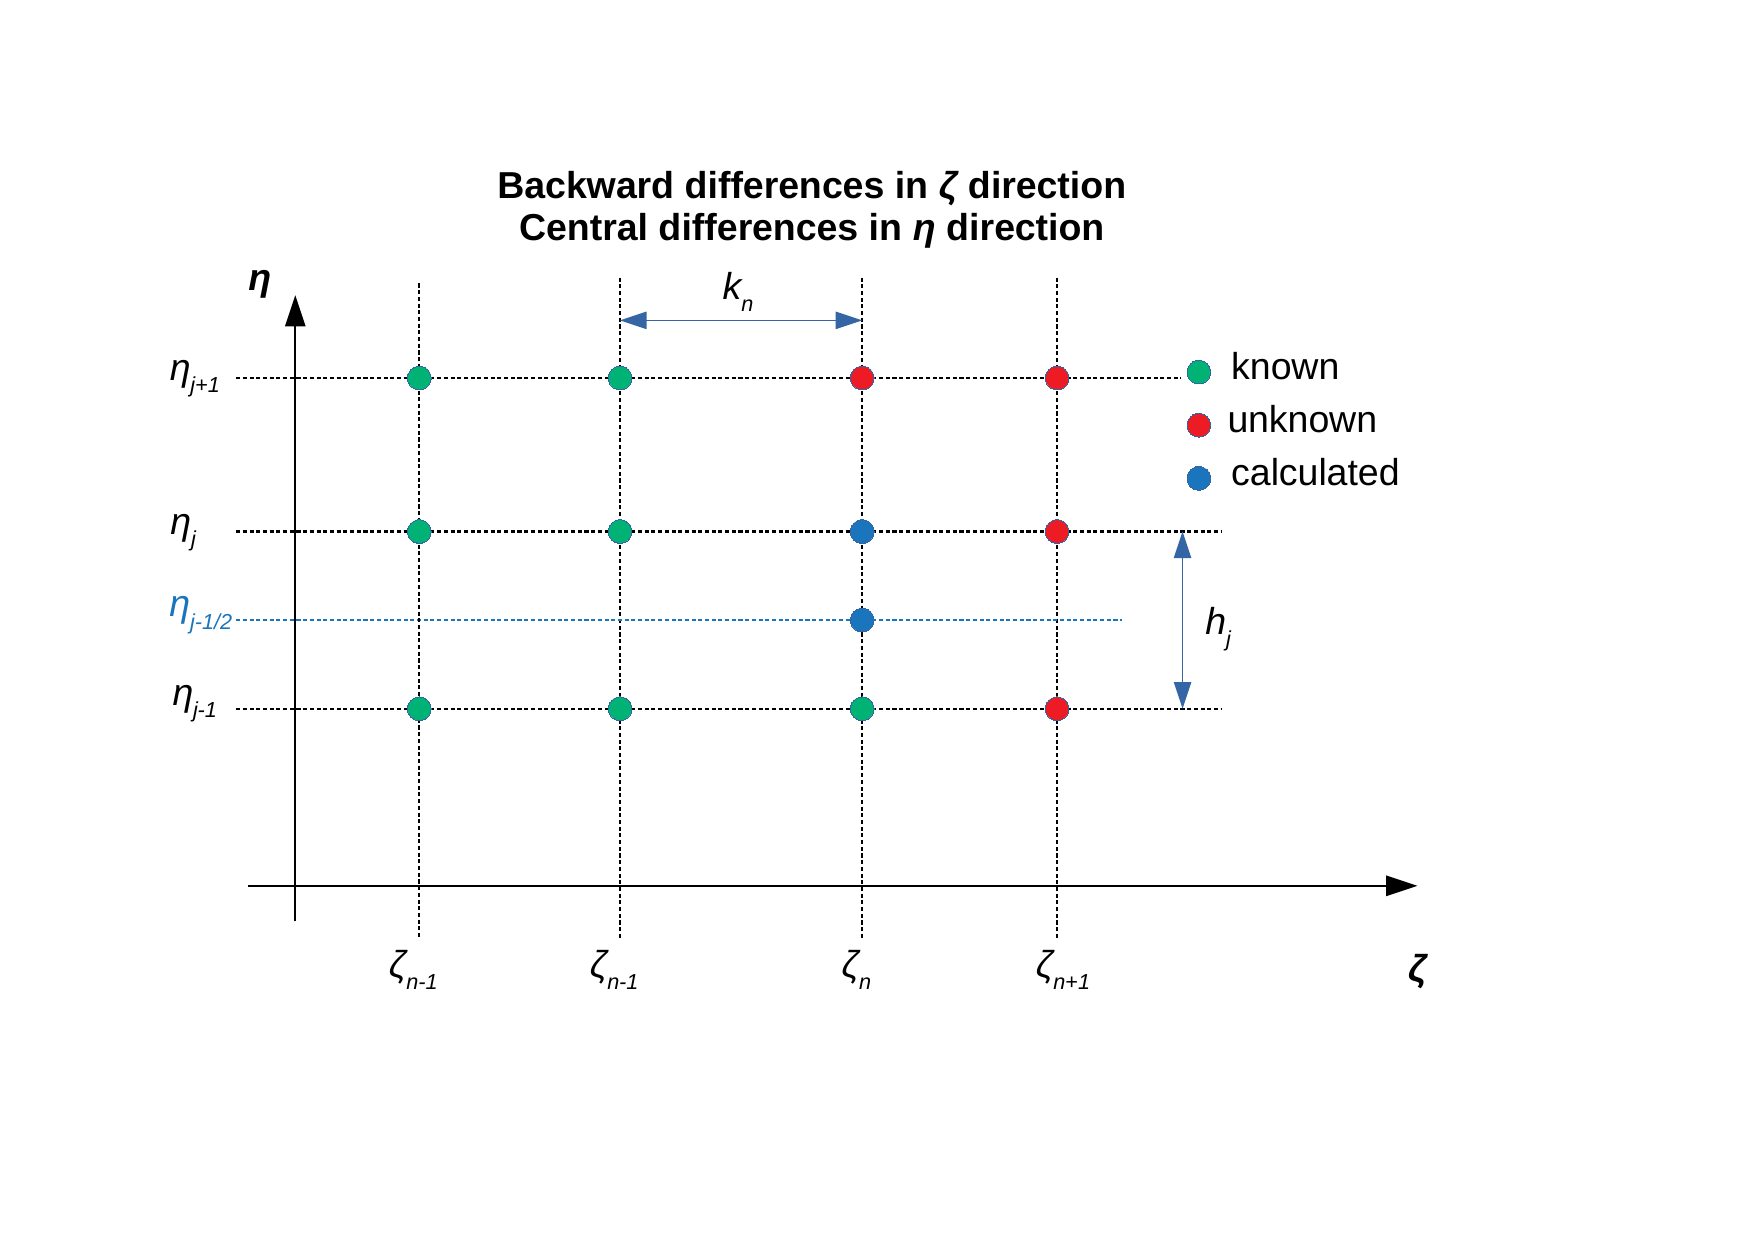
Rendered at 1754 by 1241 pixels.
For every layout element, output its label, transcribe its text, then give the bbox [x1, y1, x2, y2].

text_box ηj-1 [159, 655, 231, 739]
text_box kn [708, 255, 768, 327]
text_box [1187, 466, 1211, 491]
text_box ηj-1/2 [165, 566, 237, 650]
text_box [1187, 360, 1211, 384]
text_box [850, 608, 875, 632]
text_box ηj+1 [159, 330, 231, 414]
text_box [608, 519, 632, 544]
text_box ζn-1 [584, 933, 644, 1004]
text_box known [1216, 330, 1388, 383]
text_box ζn-1 [383, 933, 443, 1004]
text_box [608, 696, 632, 721]
text_box [850, 696, 875, 721]
text_box [1187, 413, 1211, 438]
text_box η [224, 236, 296, 319]
text_box Backward differences in ζ direction Central differences in η direction [437, 165, 1188, 249]
text_box [850, 519, 875, 544]
text_box [850, 366, 875, 390]
text_box [407, 696, 432, 721]
text_box [407, 519, 432, 544]
text_box ζn+1 [1033, 933, 1093, 1004]
text_box [1045, 519, 1069, 544]
text_box unknown [1216, 383, 1388, 437]
text_box [1045, 696, 1069, 721]
text_box [1045, 366, 1069, 390]
text_box [407, 366, 432, 390]
text_box calculated [1216, 437, 1388, 508]
text_box hj [1188, 590, 1248, 662]
text_box ζ [1387, 933, 1447, 1004]
text_box ζn [826, 933, 886, 1004]
text_box ηj [147, 484, 219, 567]
text_box [608, 366, 632, 390]
